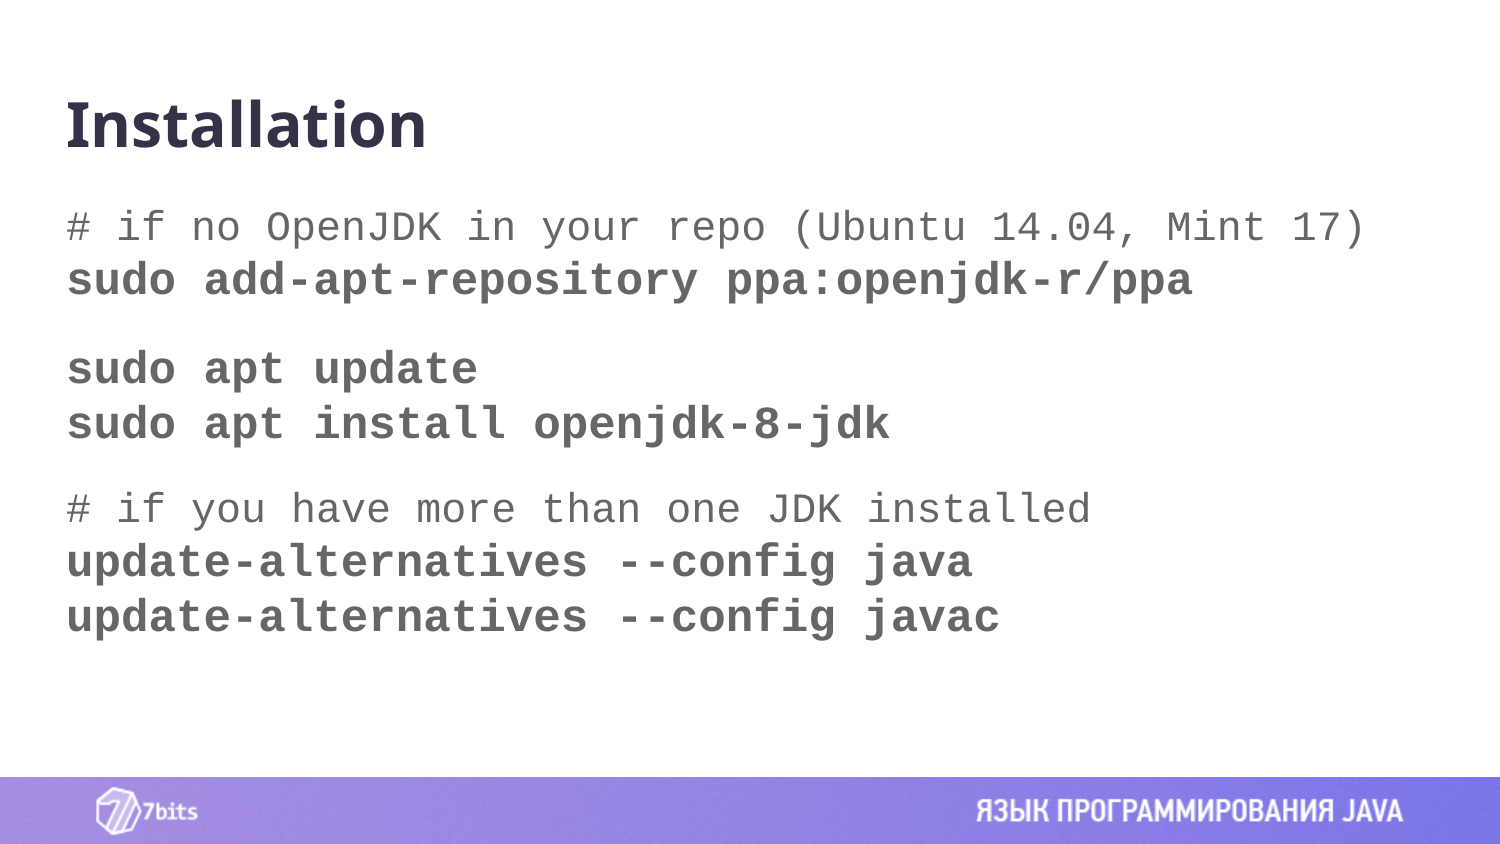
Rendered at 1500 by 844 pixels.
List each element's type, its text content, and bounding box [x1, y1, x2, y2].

title Installation [51, 69, 1449, 164]
picture [0, 777, 1500, 844]
list # if no OpenJDK in your repo (Ubuntu 14.04, Mint 17) sudo add-apt-repository ppa:openjdk-r/ppa sudo apt update sudo apt install openjdk-8-jdk # if you have more than one JDK installed update-alternatives --config java update-alternatives --config javac [51, 184, 1449, 745]
